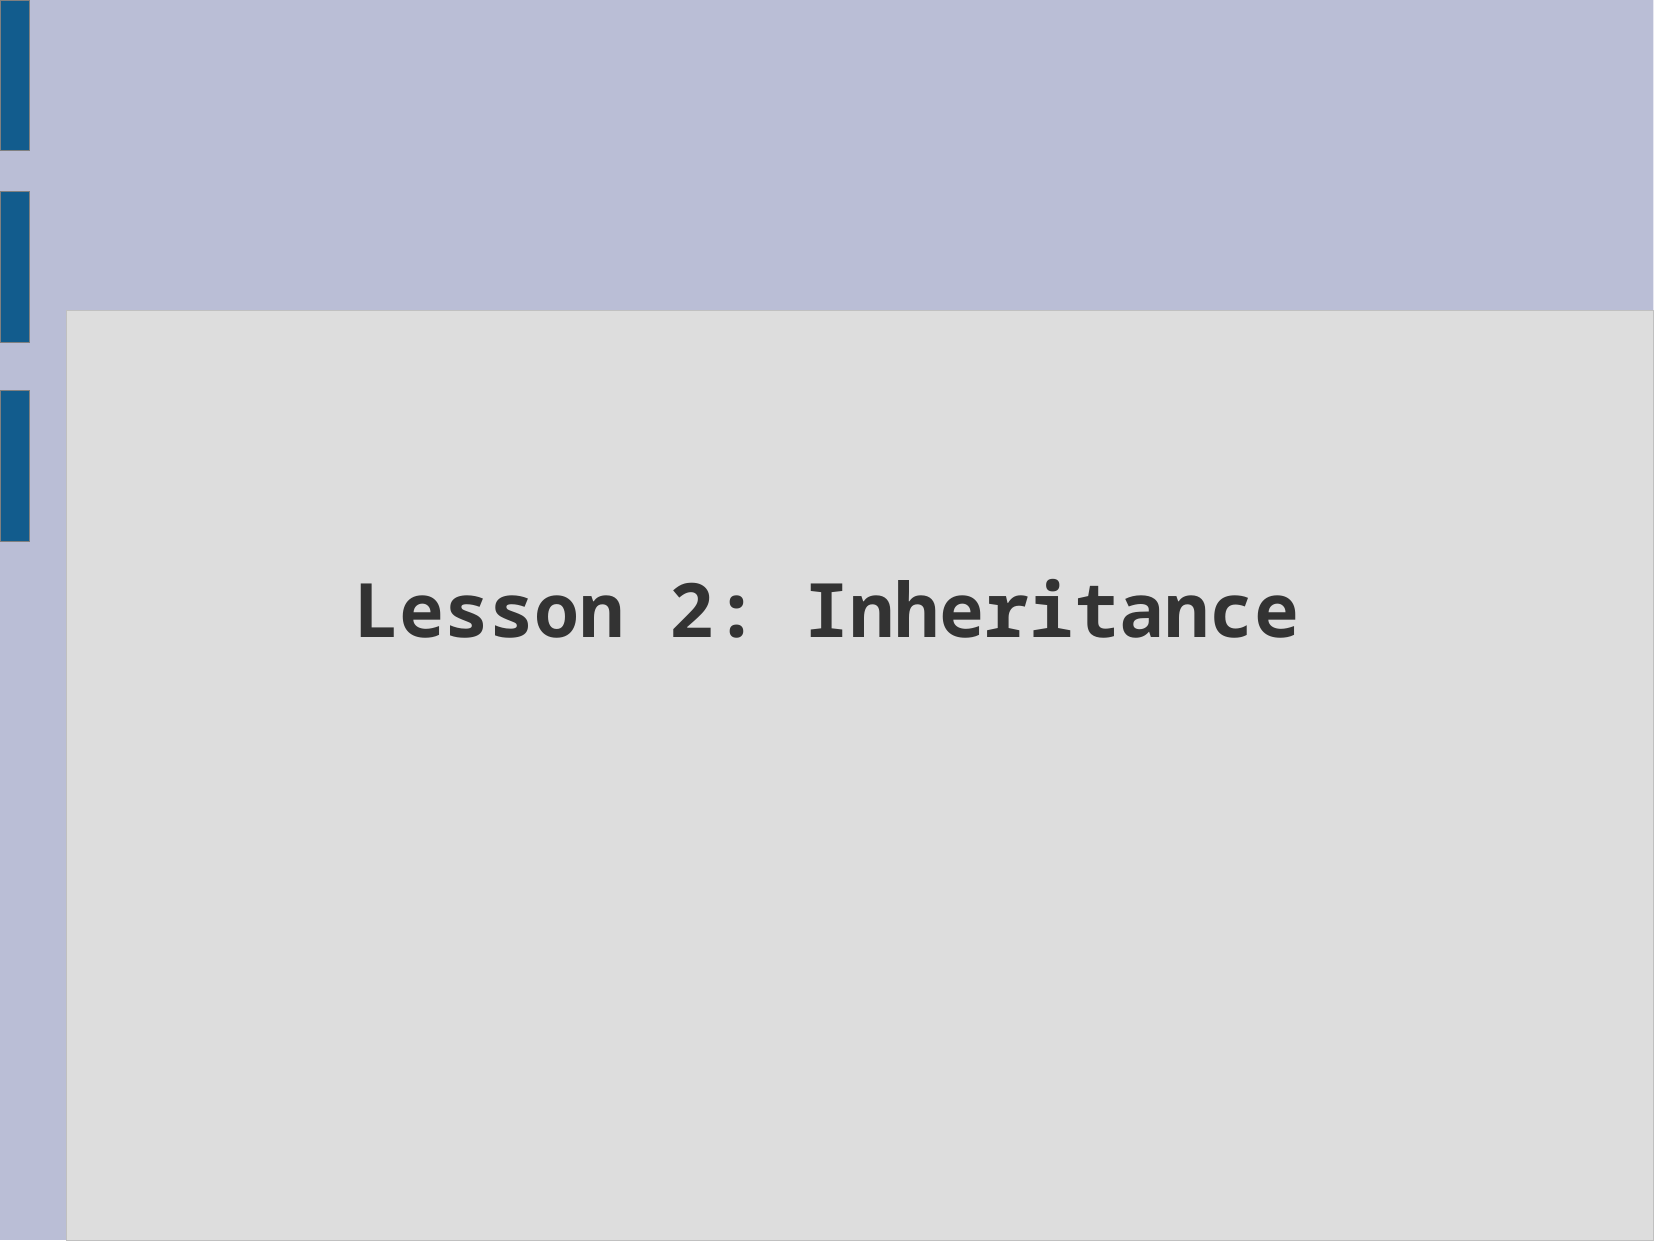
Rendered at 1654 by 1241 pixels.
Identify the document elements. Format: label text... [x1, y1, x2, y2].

subtitle Lesson 2: Inheritance [121, 91, 1534, 1127]
